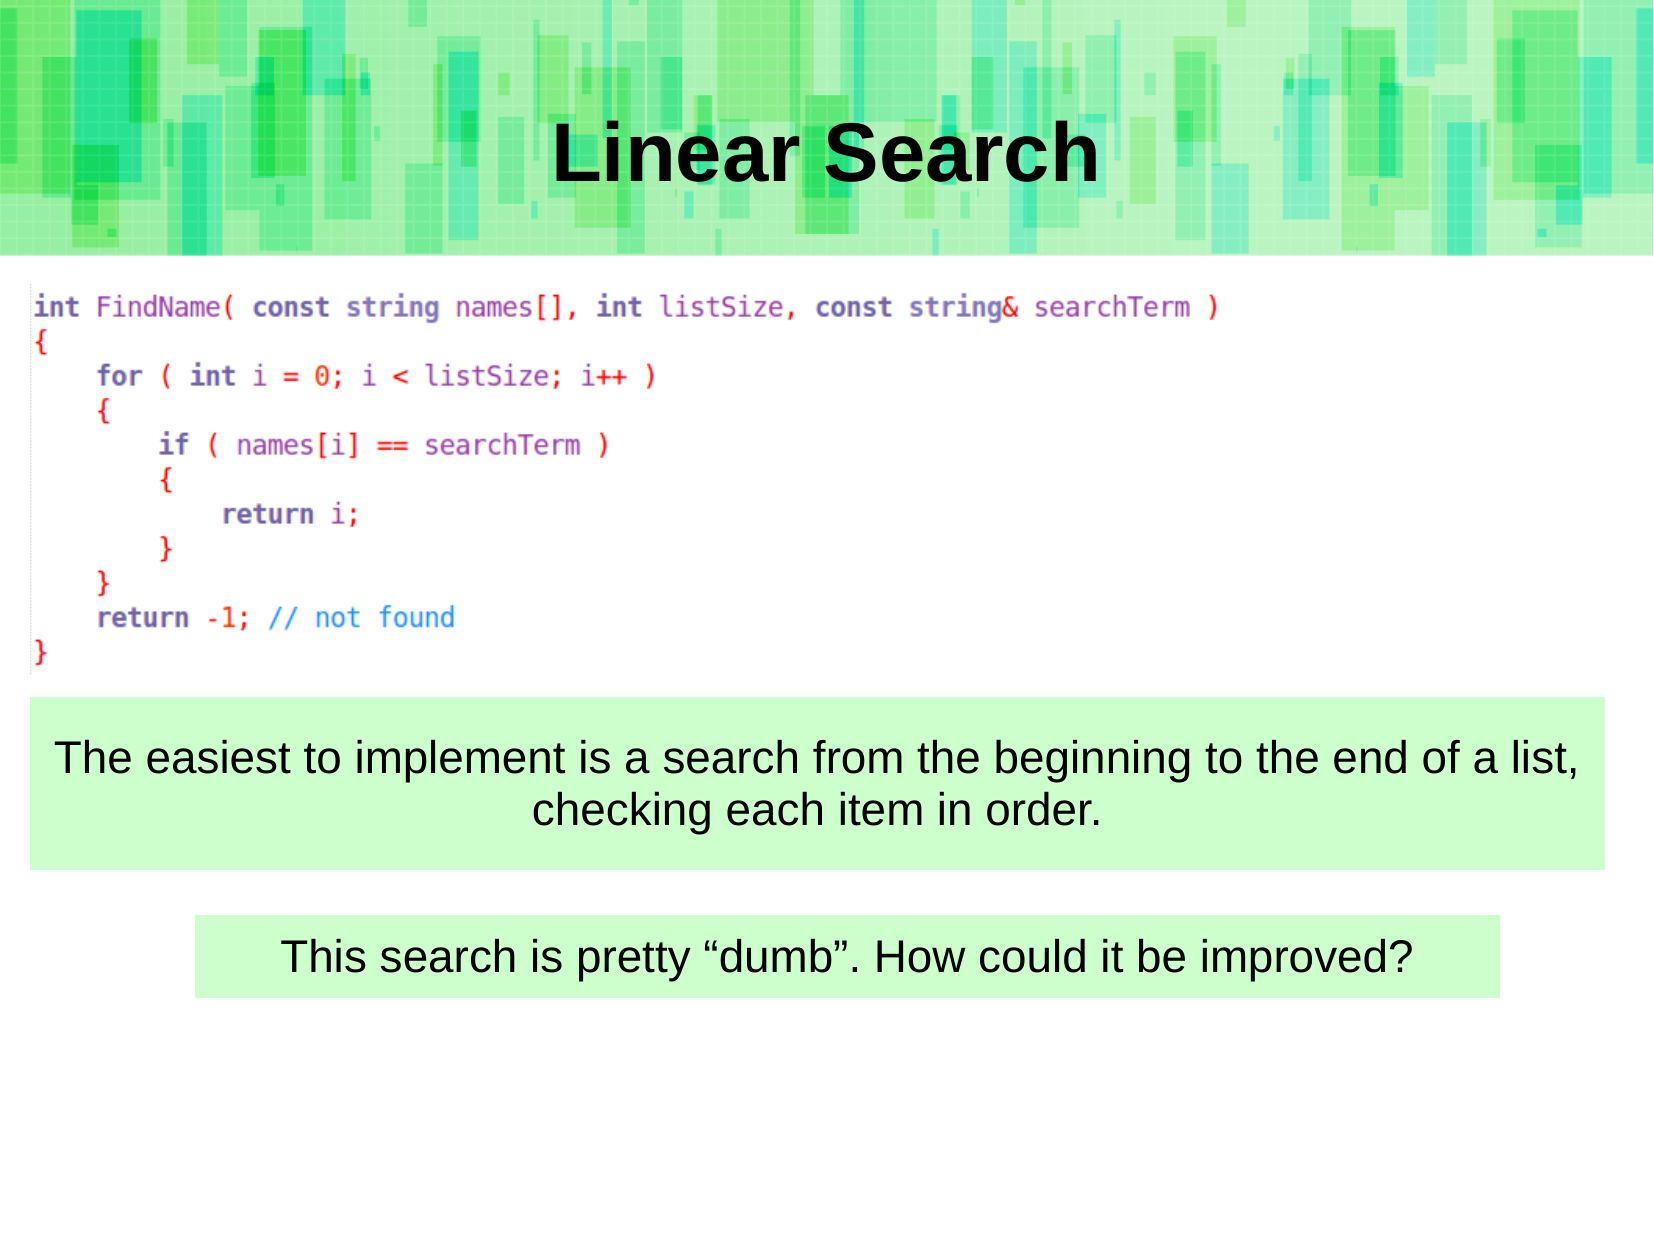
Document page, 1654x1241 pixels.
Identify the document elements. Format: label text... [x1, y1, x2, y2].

text_box This search is pretty “dumb”. How could it be improved? [195, 915, 1501, 999]
text_box The easiest to implement is a search from the beginning to the end of a list, checking each item in order. [30, 696, 1606, 871]
picture [0, 0, 1654, 1241]
title Linear Search [82, 49, 1571, 257]
